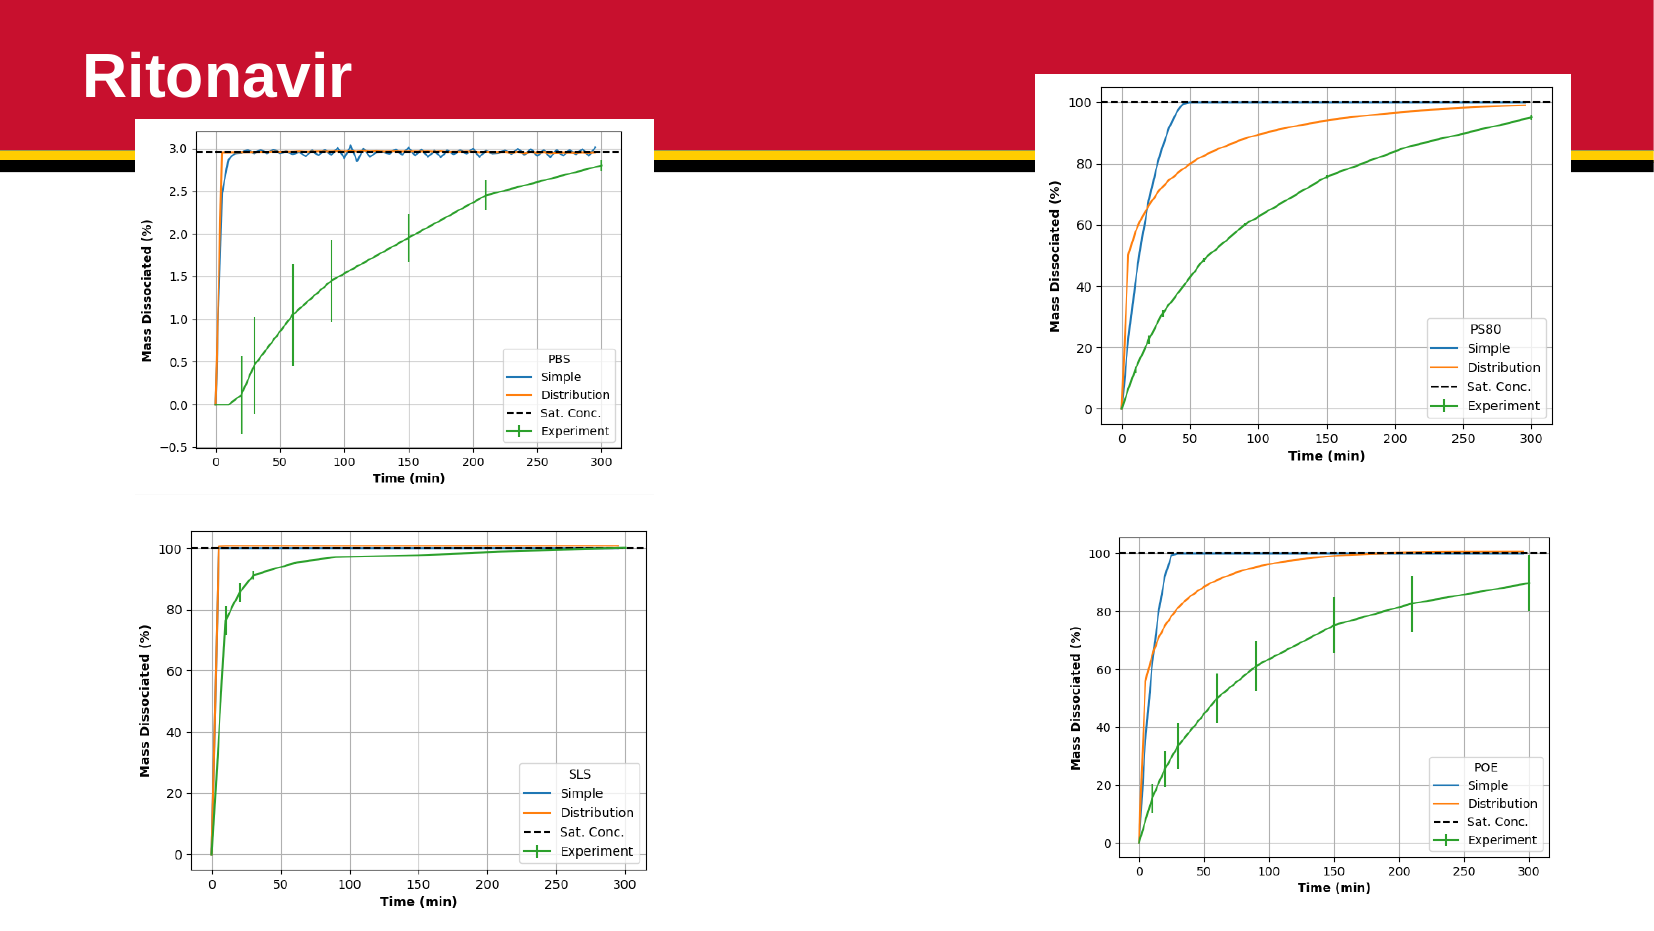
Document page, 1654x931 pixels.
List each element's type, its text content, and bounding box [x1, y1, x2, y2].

picture [1061, 524, 1576, 902]
picture [1035, 74, 1571, 471]
picture [120, 512, 673, 916]
picture [135, 119, 654, 496]
title Ritonavir [82, 19, 1531, 133]
